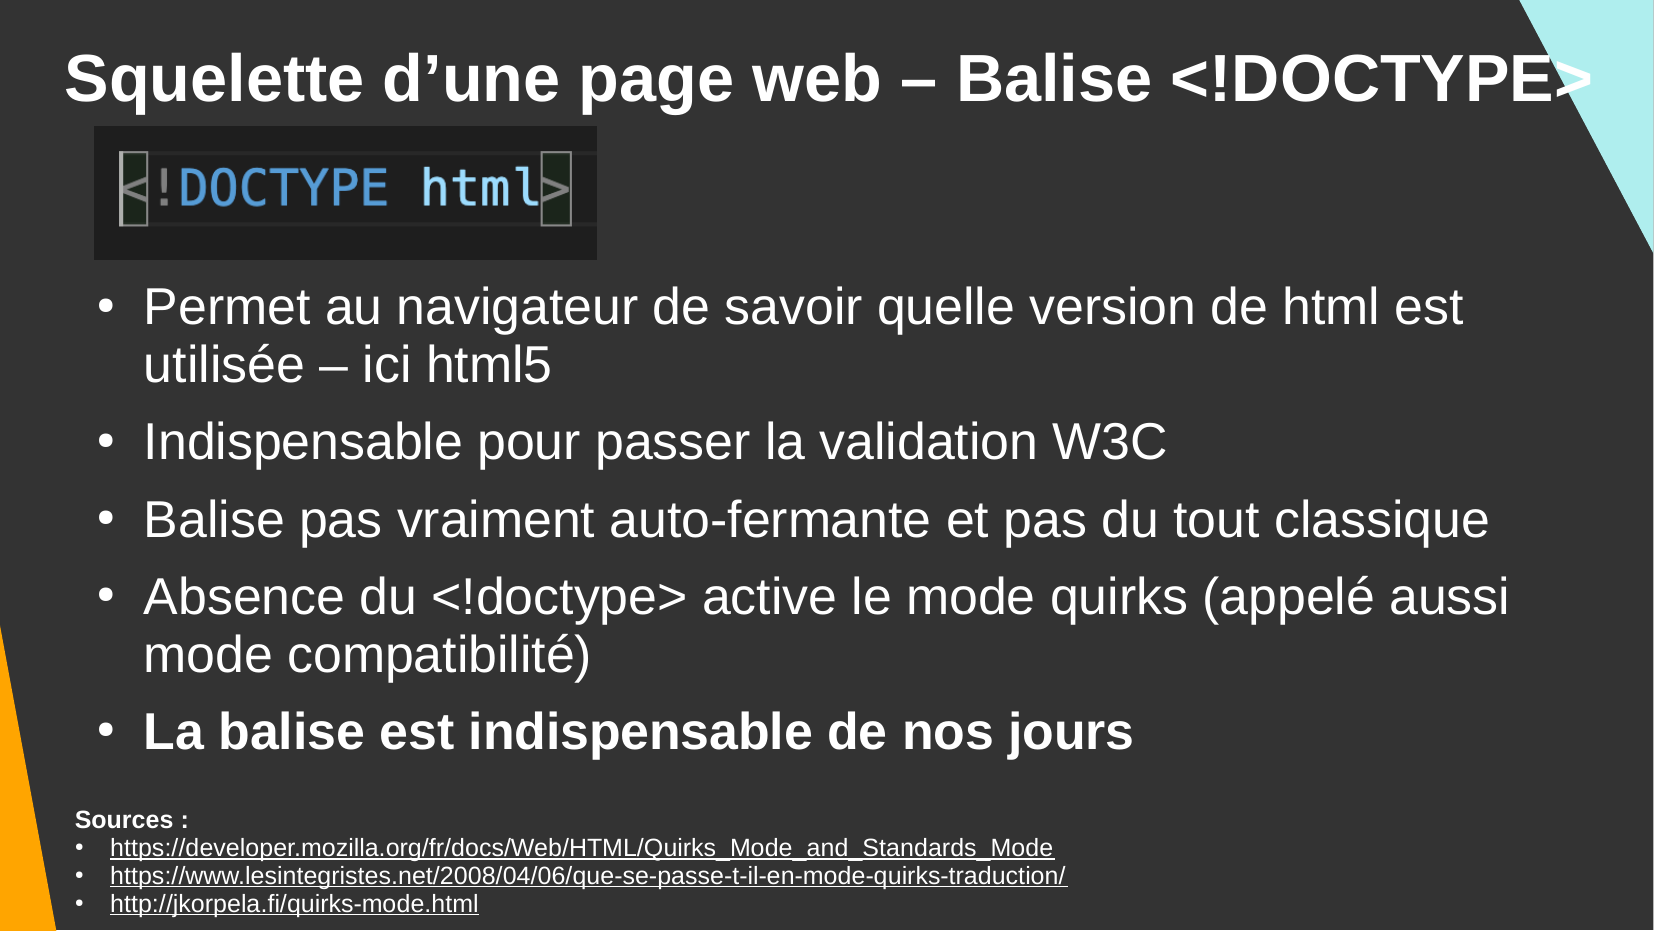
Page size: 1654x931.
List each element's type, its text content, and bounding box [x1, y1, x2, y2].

list Permet au navigateur de savoir quelle version de html est utilisée – ici html5 Indispensable pour passer la validation W3C Balise pas vraiment auto-fermante et pas du tout classique Absence du <!doctype> active le mode quirks (appelé aussi mode compatibilité) La balise est indispensable de nos jours [80, 278, 1635, 768]
text_box [1519, 0, 1654, 255]
text_box Sources : https://developer.mozilla.org/fr/docs/Web/HTML/Quirks_Mode_and_Standards_Mode https://www.lesintegristes.net/2008/04/06/que-se-passe-t-il-en-mode-quirks-traduction/ http://jkorpela.fi/quirks-mode.html [59, 798, 1546, 931]
title Squelette d’une page web – Balise <!DOCTYPE> [64, 40, 1635, 153]
text_box [0, 625, 57, 931]
picture [94, 126, 597, 260]
